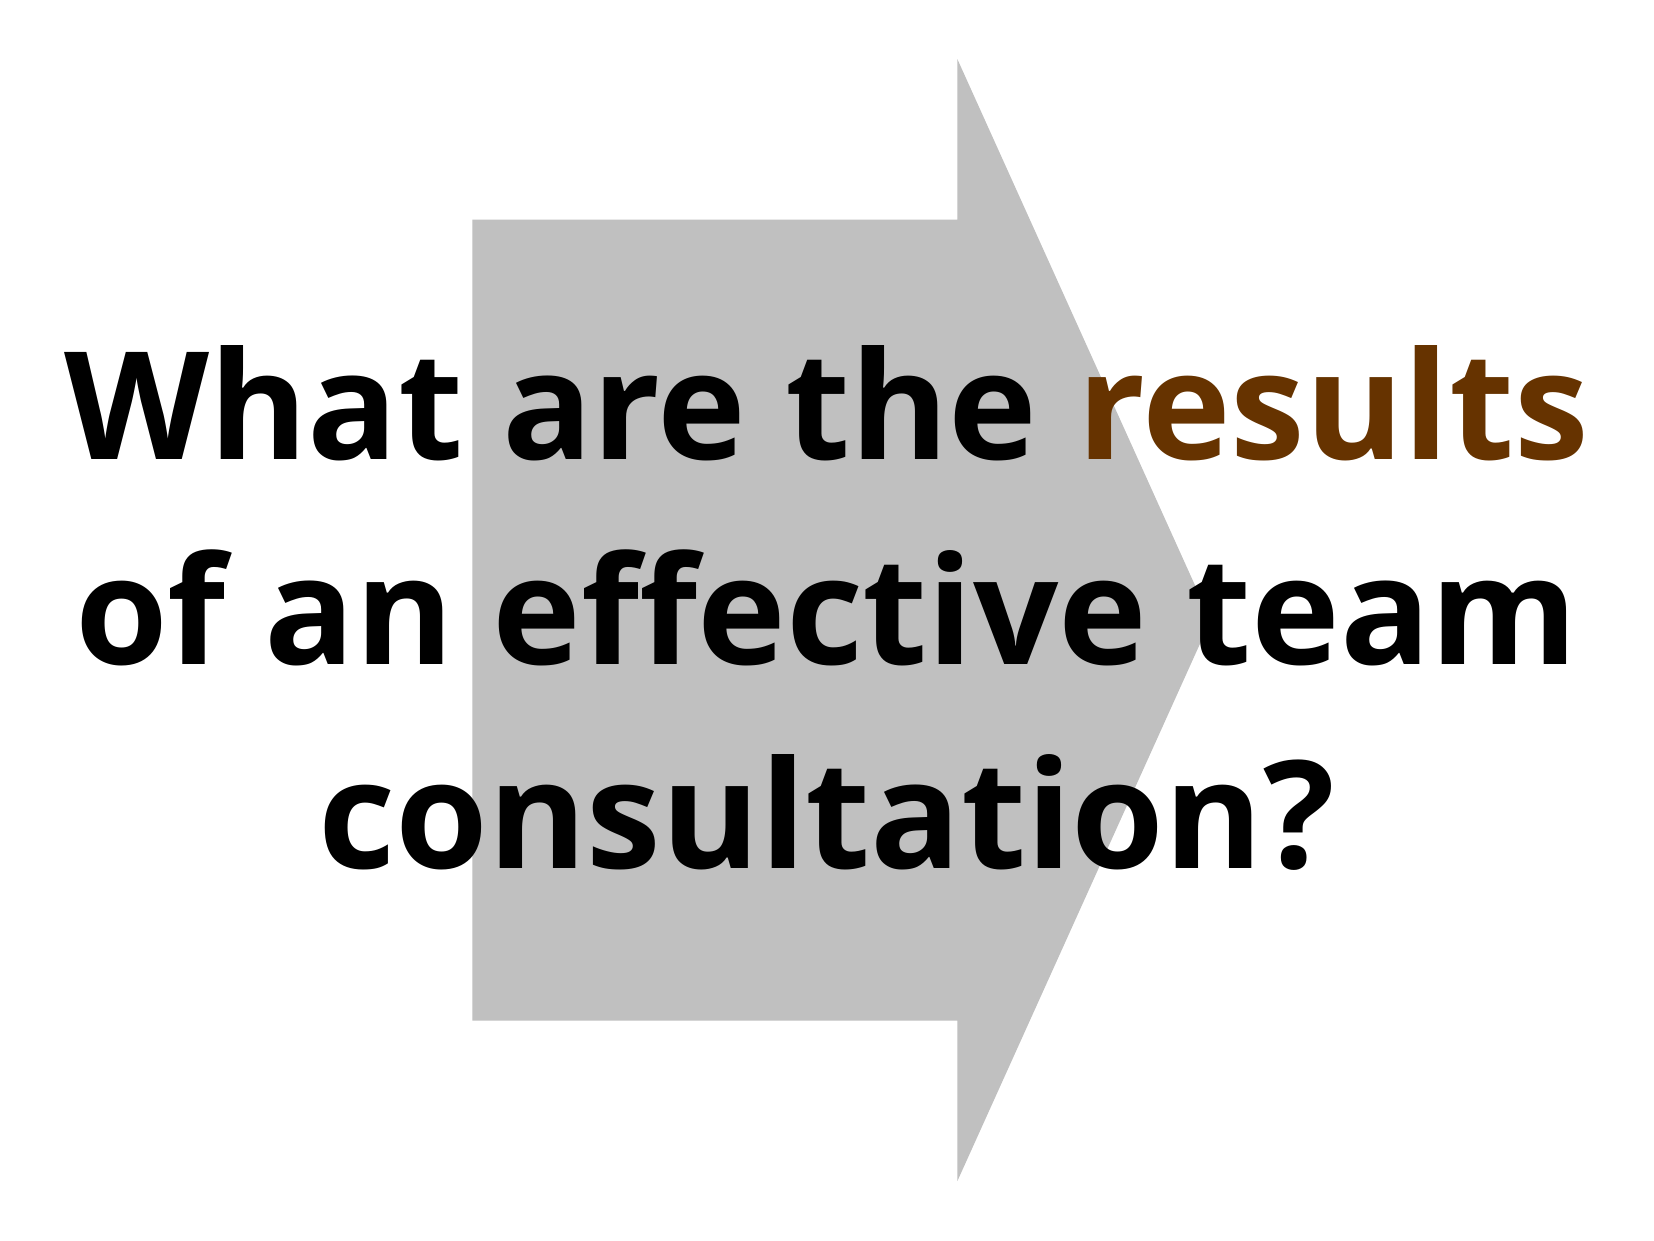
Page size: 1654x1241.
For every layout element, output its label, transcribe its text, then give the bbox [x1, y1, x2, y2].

title What are the results of an effective team consultation? [59, 338, 1595, 875]
text_box [472, 59, 1084, 338]
text_box [472, 875, 1096, 1182]
